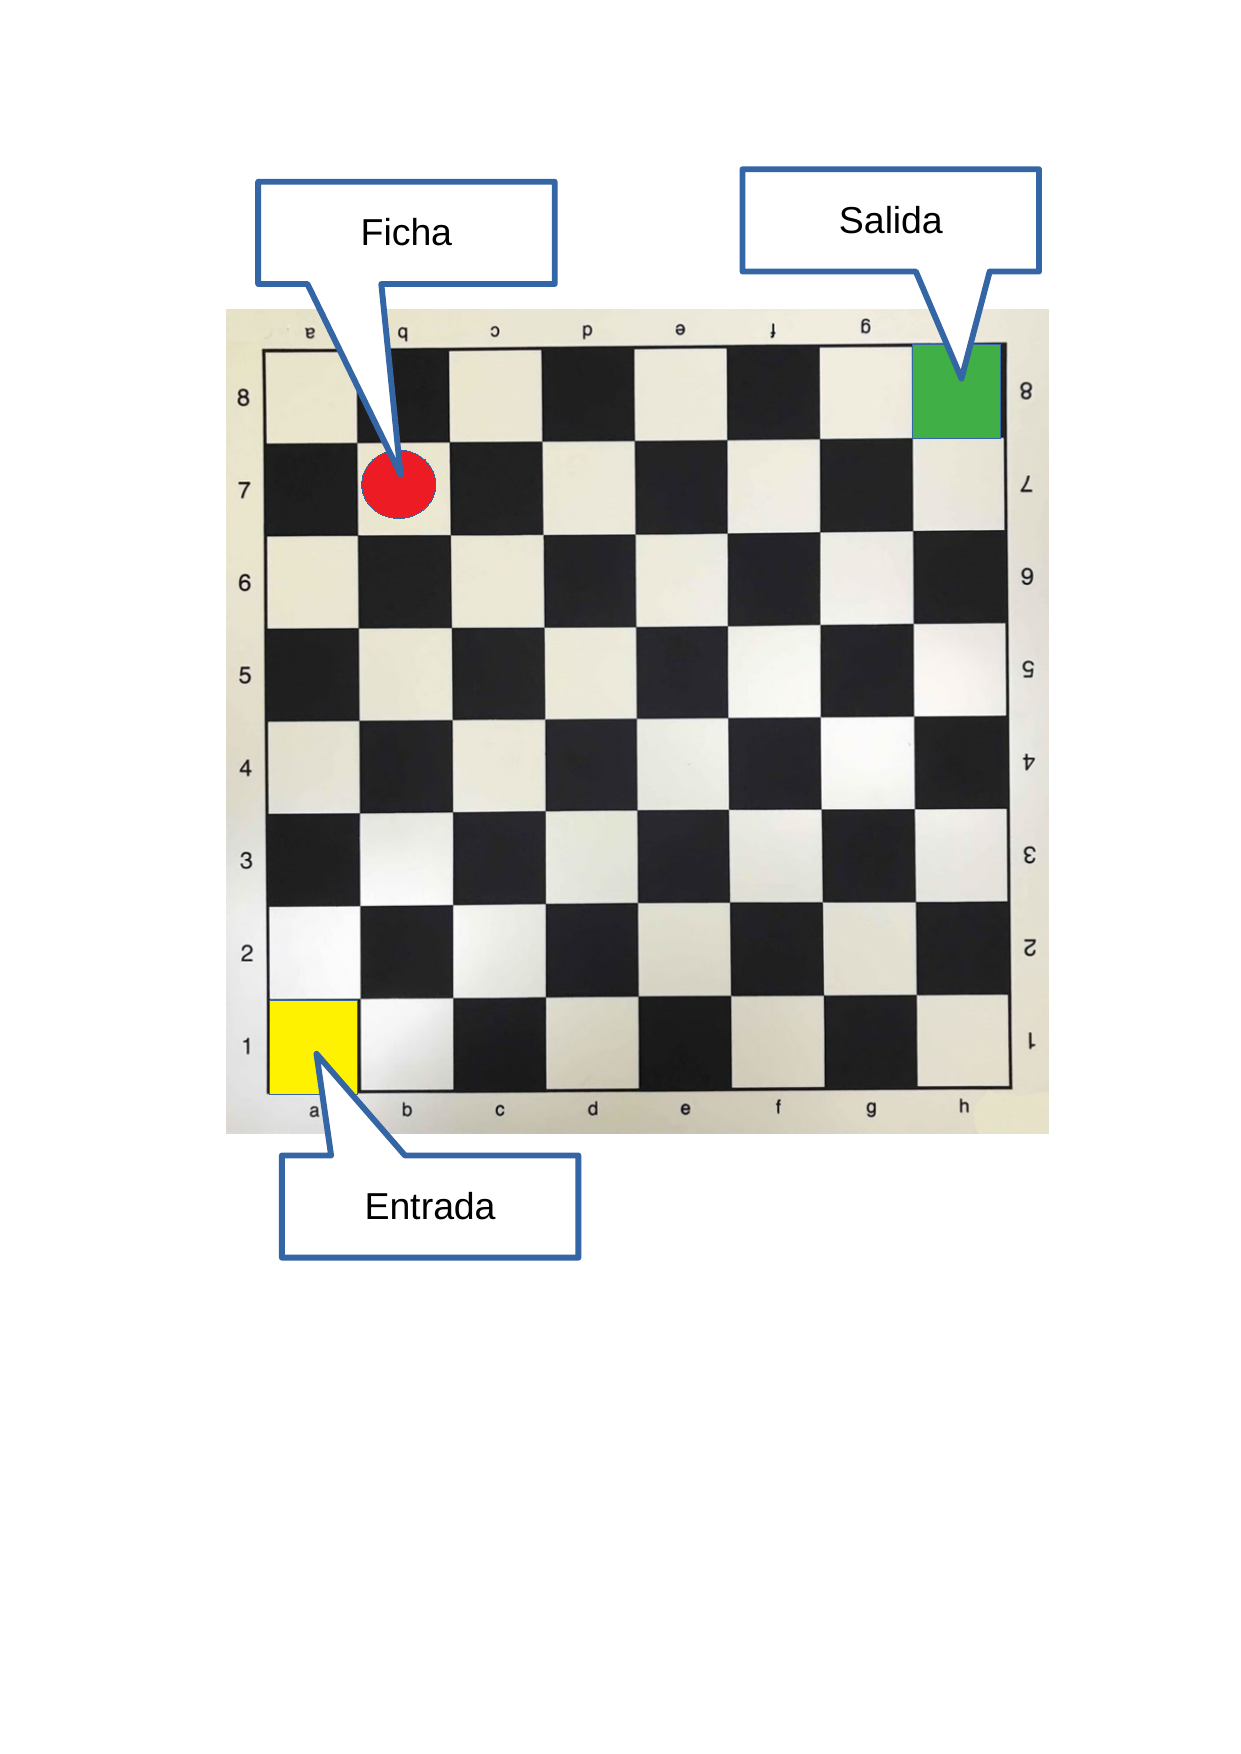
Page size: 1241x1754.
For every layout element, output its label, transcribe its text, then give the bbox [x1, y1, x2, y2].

text_box Salida [742, 169, 1040, 379]
picture [226, 309, 1049, 1134]
text_box Ficha [258, 181, 555, 475]
text_box [361, 449, 436, 519]
text_box [912, 344, 1001, 439]
text_box Entrada [281, 1053, 579, 1258]
text_box [269, 1000, 358, 1095]
